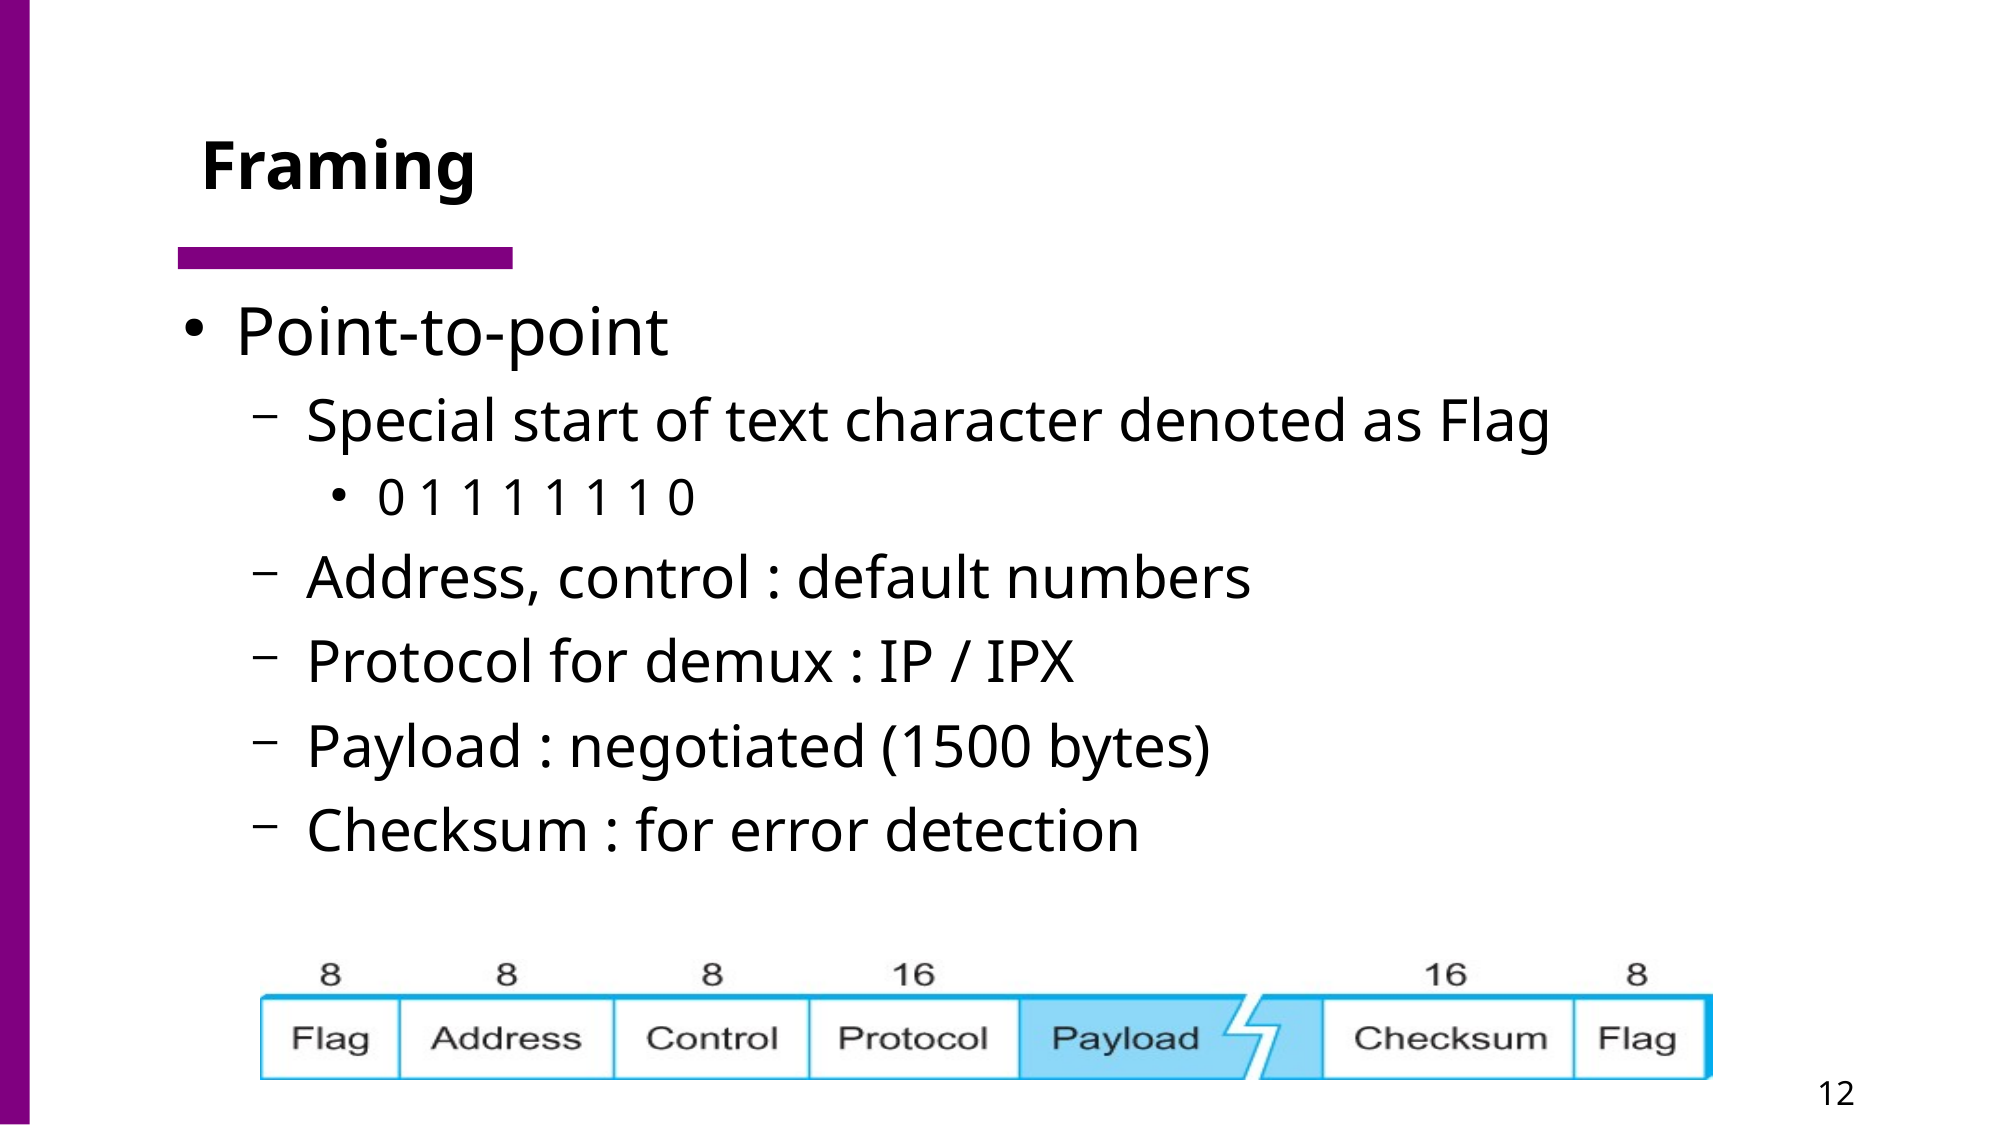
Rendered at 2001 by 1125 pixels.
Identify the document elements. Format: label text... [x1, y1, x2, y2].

title Framing [149, 84, 1962, 211]
picture [260, 959, 1713, 1081]
list Point-to-point Special start of text character denoted as Flag 0 1 1 1 1 1 1 0 Address, control : default numbers Protocol for demux : IP / IPX Payload : negotiated (1500 bytes) Checksum : for error detection [149, 184, 1959, 1024]
